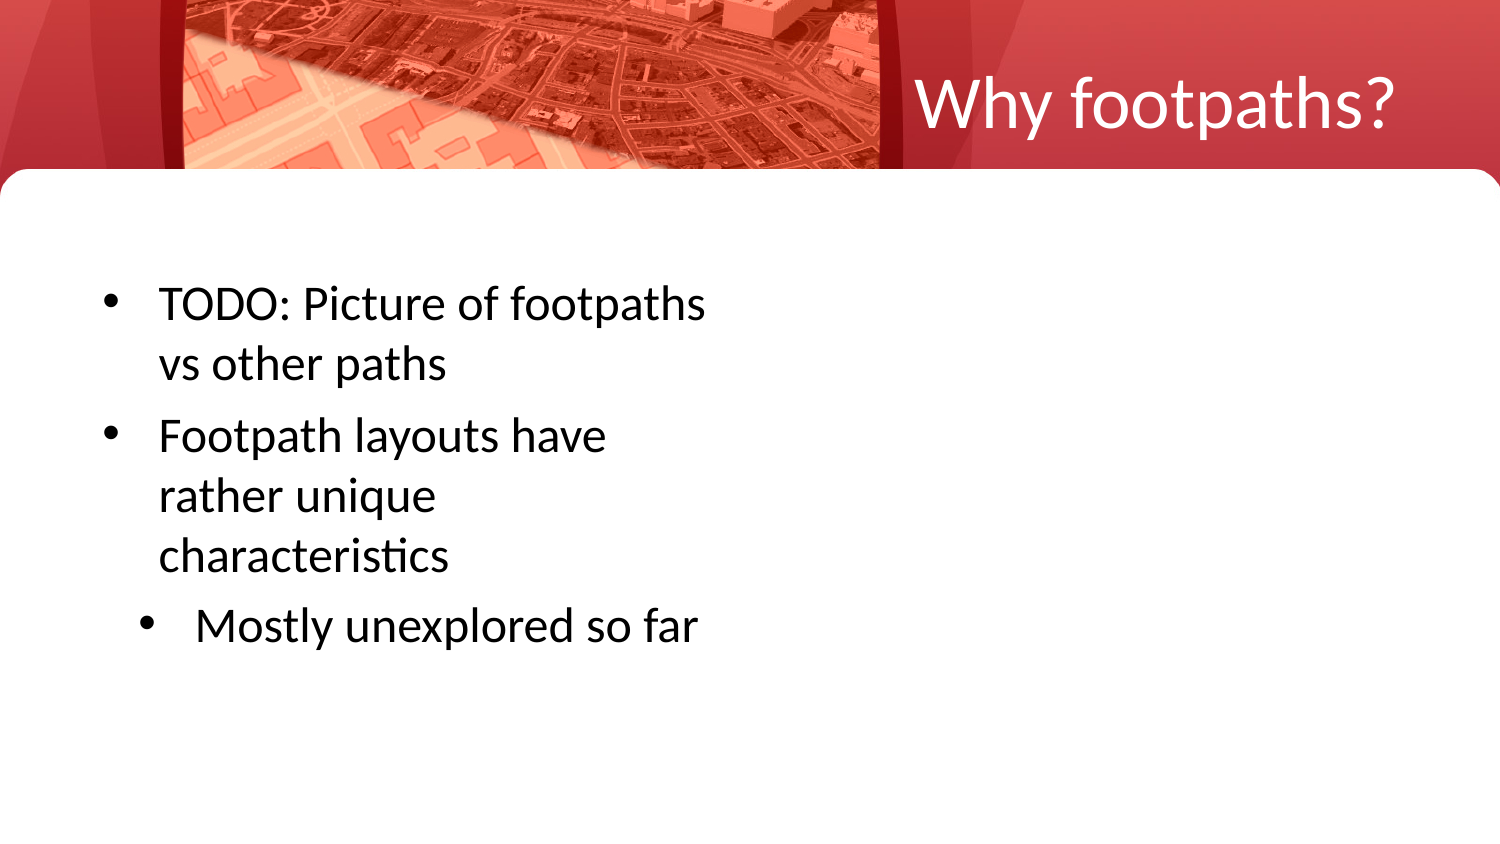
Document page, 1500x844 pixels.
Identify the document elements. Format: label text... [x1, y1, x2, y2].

title Why footpaths? [86, 36, 1414, 162]
list TODO: Picture of footpaths vs other paths Footpath layouts have rather unique characteristics Mostly unexplored so far [87, 263, 751, 637]
picture [0, 0, 1500, 844]
